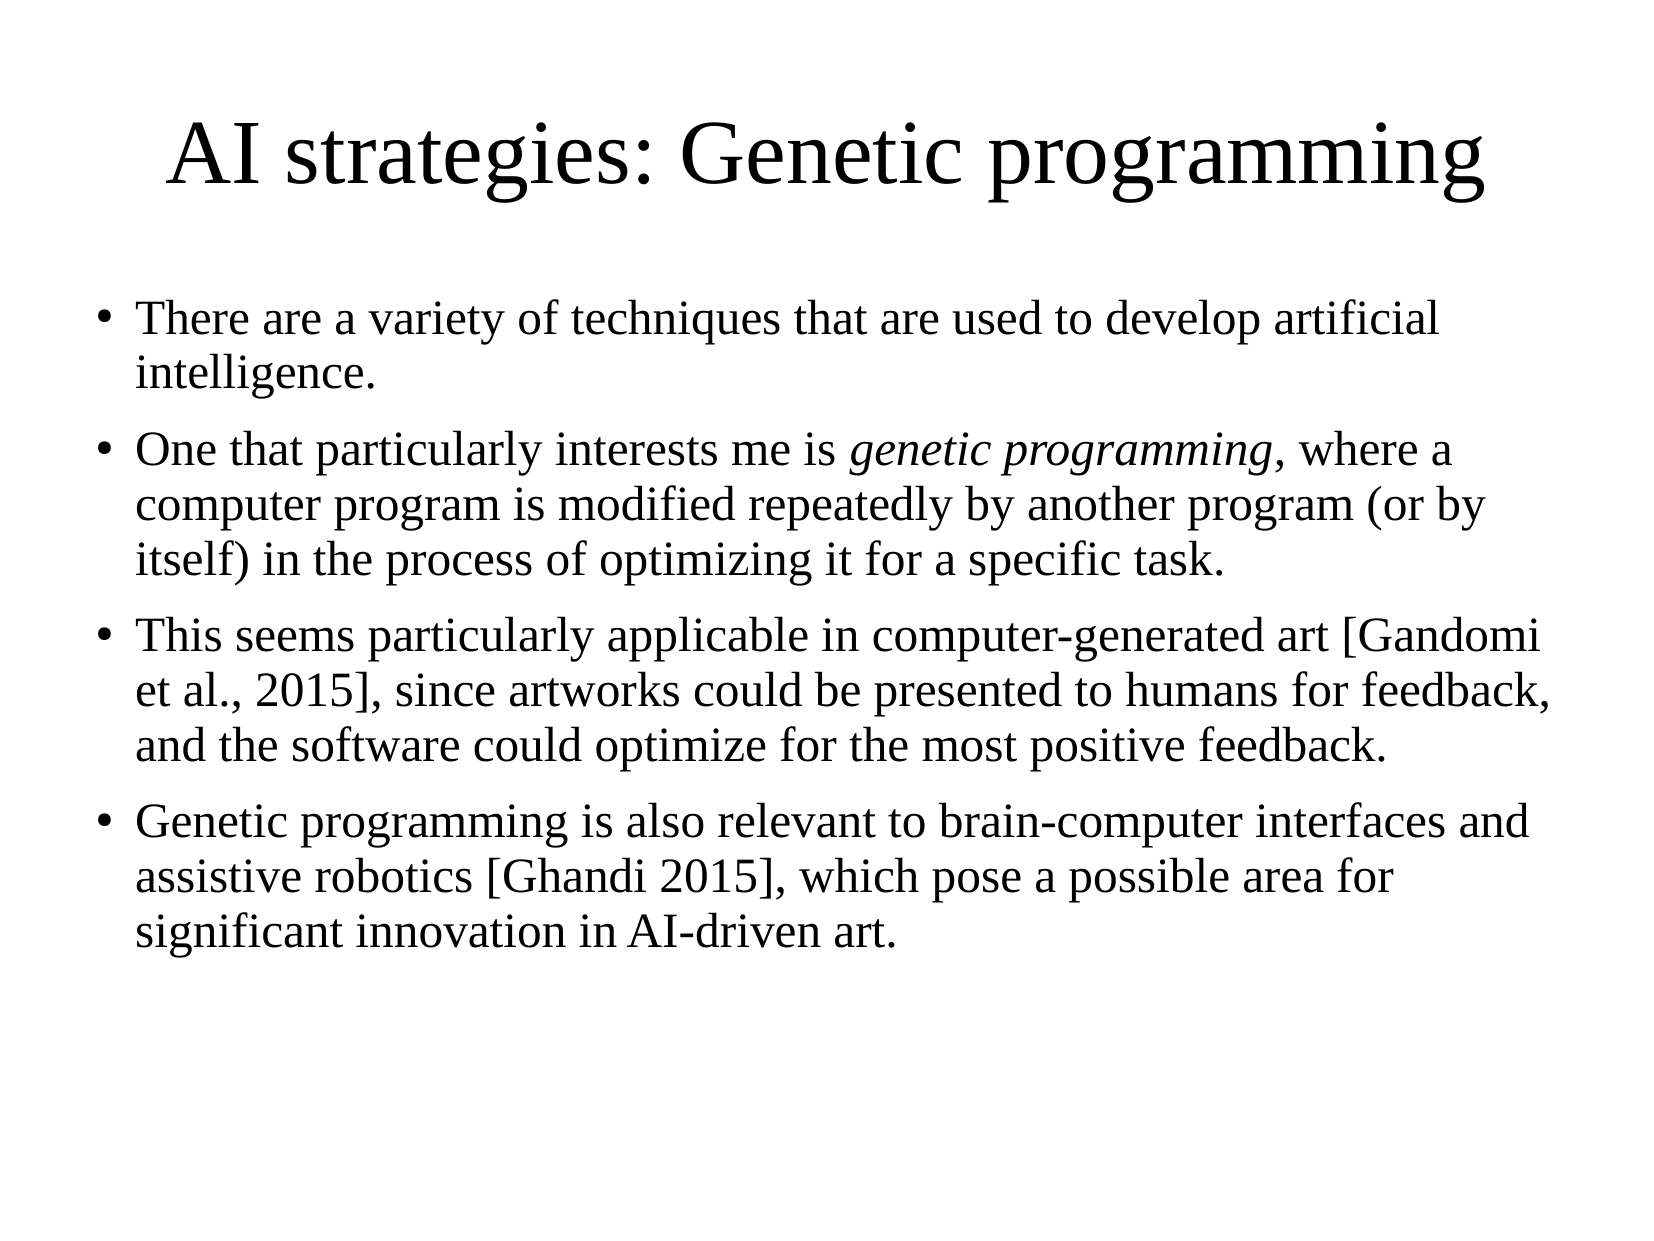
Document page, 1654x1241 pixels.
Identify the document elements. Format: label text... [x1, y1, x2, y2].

title AI strategies: Genetic programming [82, 49, 1571, 257]
list There are a variety of techniques that are used to develop artificial intelligence. One that particularly interests me is genetic programming, where a computer program is modified repeatedly by another program (or by itself) in the process of optimizing it for a specific task. This seems particularly applicable in computer-generated art [Gandomi et al., 2015], since artworks could be presented to humans for feedback, and the software could optimize for the most positive feedback. Genetic programming is also relevant to brain-computer interfaces and assistive robotics [Ghandi 2015], which pose a possible area for significant innovation in AI-driven art. [82, 290, 1571, 1010]
